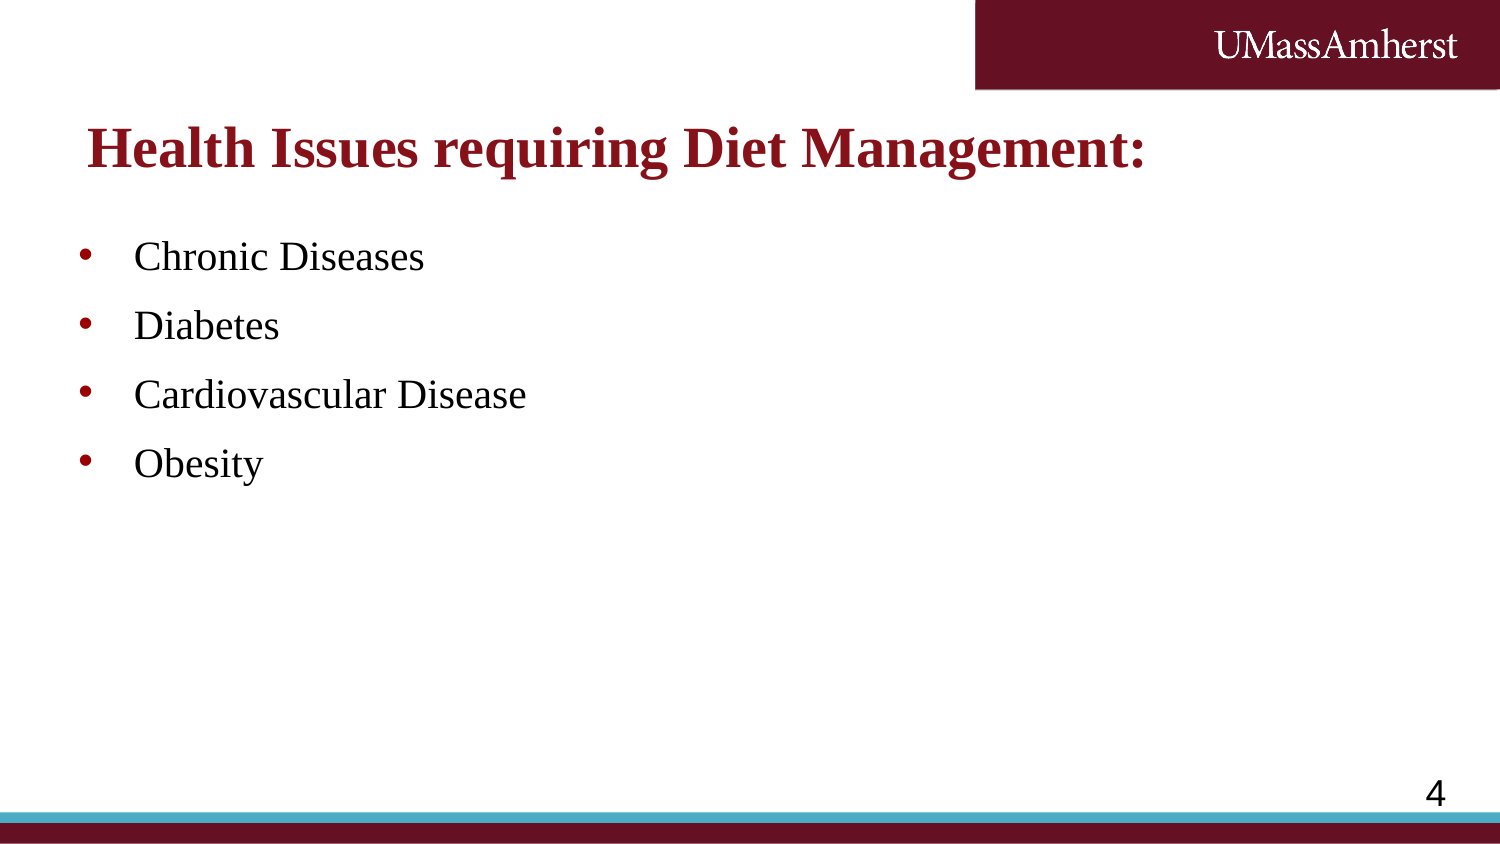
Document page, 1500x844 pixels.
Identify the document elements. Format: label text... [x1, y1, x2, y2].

picture [1214, 28, 1458, 59]
text_box Chronic Diseases Diabetes Cardiovascular Disease Obesity [63, 213, 1374, 754]
text_box <number> [1111, 769, 1462, 814]
text_box Health Issues requiring Diet Management: [72, 53, 1273, 195]
